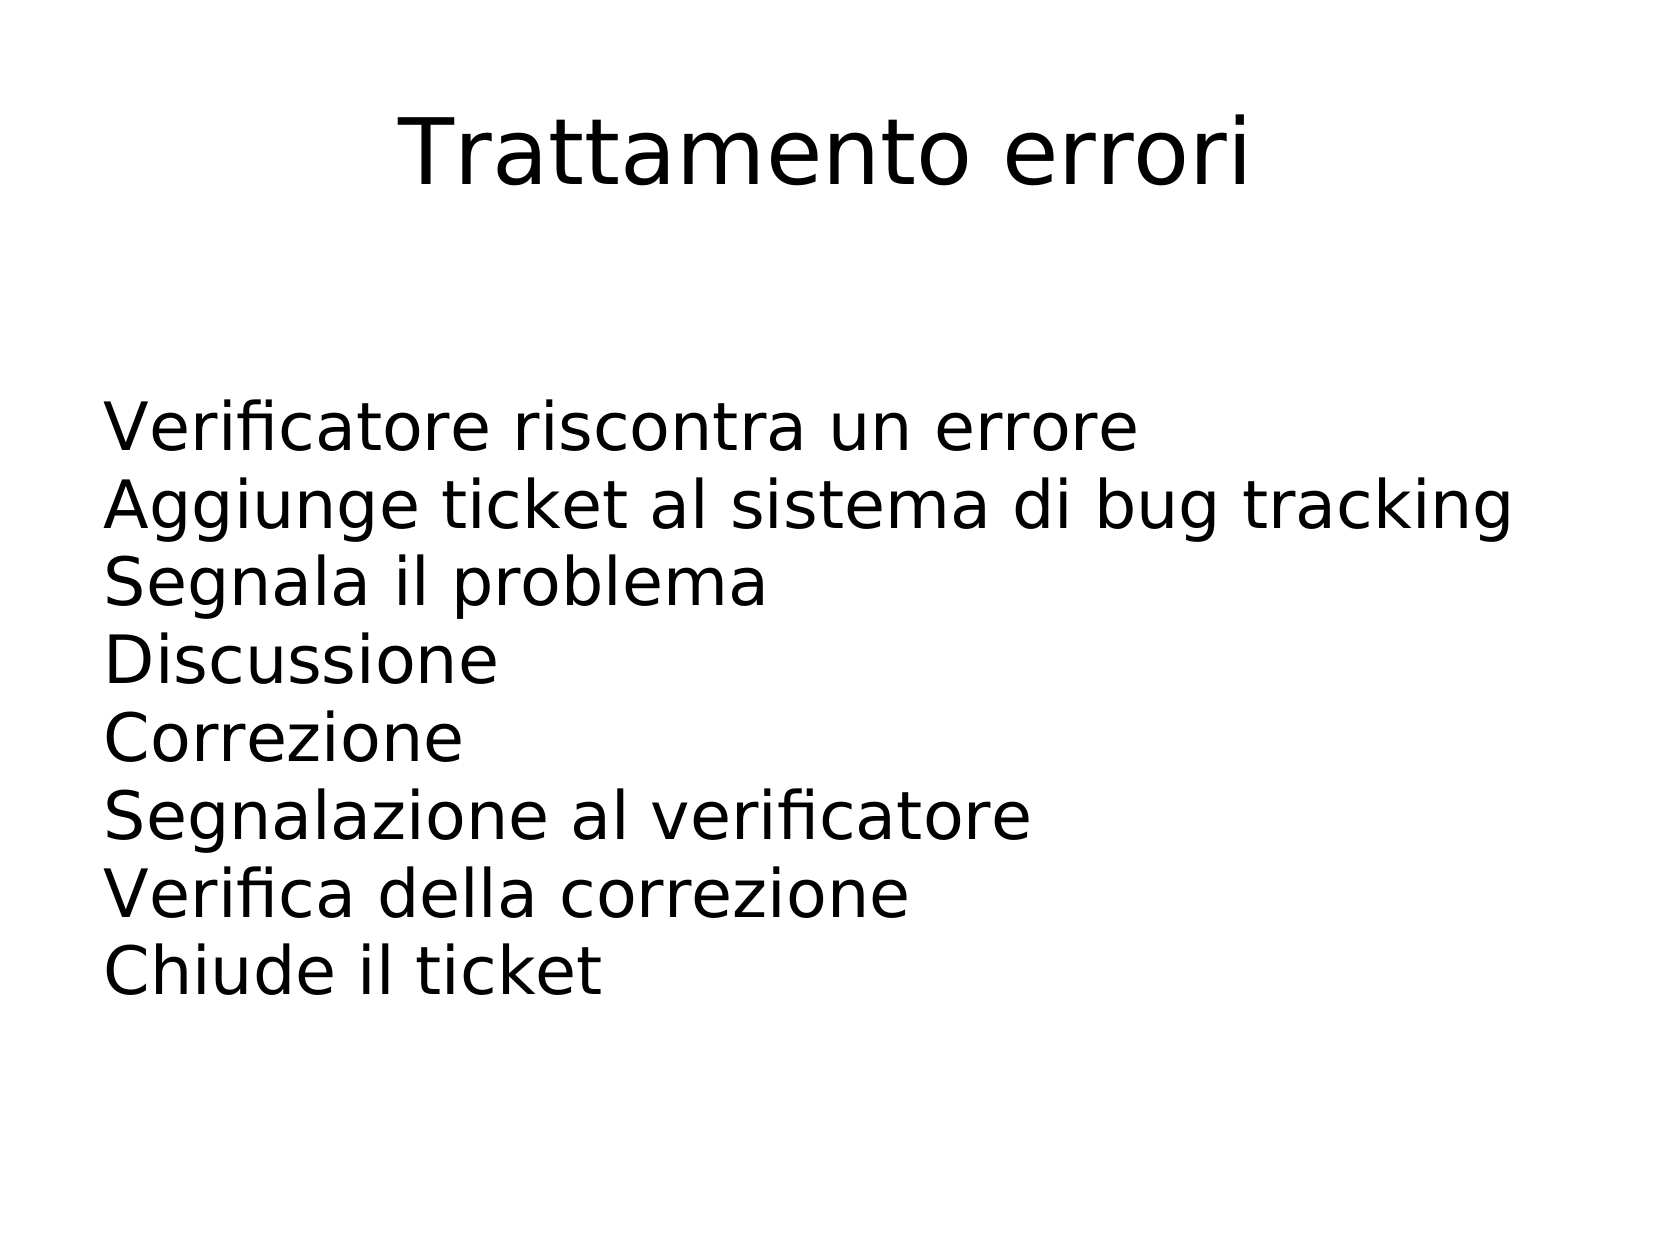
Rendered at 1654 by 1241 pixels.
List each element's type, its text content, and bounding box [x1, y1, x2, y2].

subtitle Verificatore riscontra un errore Aggiunge ticket al sistema di bug tracking Segnala il problema Discussione Correzione Segnalazione al verificatore Verifica della correzione Chiude il ticket [82, 290, 1571, 1109]
title Trattamento errori [82, 49, 1571, 257]
